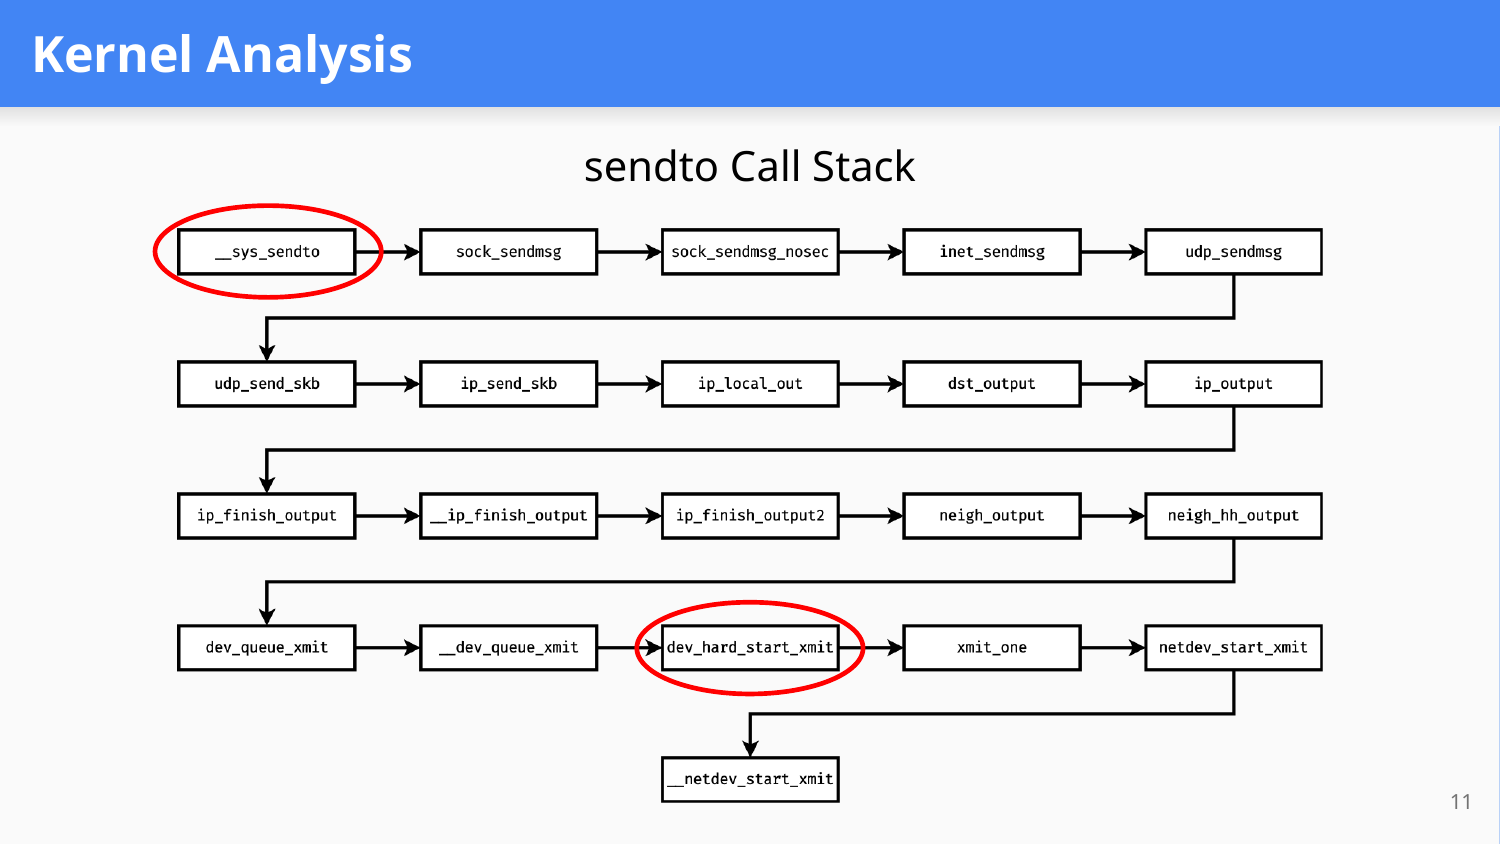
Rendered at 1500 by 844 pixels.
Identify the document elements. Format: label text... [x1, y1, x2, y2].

text_box sendto Call Stack [326, 124, 1174, 205]
slide_number 29 [1398, 770, 1489, 835]
picture [177, 228, 1323, 803]
picture [177, 228, 378, 295]
title Kernel Analysis [16, 2, 1464, 102]
